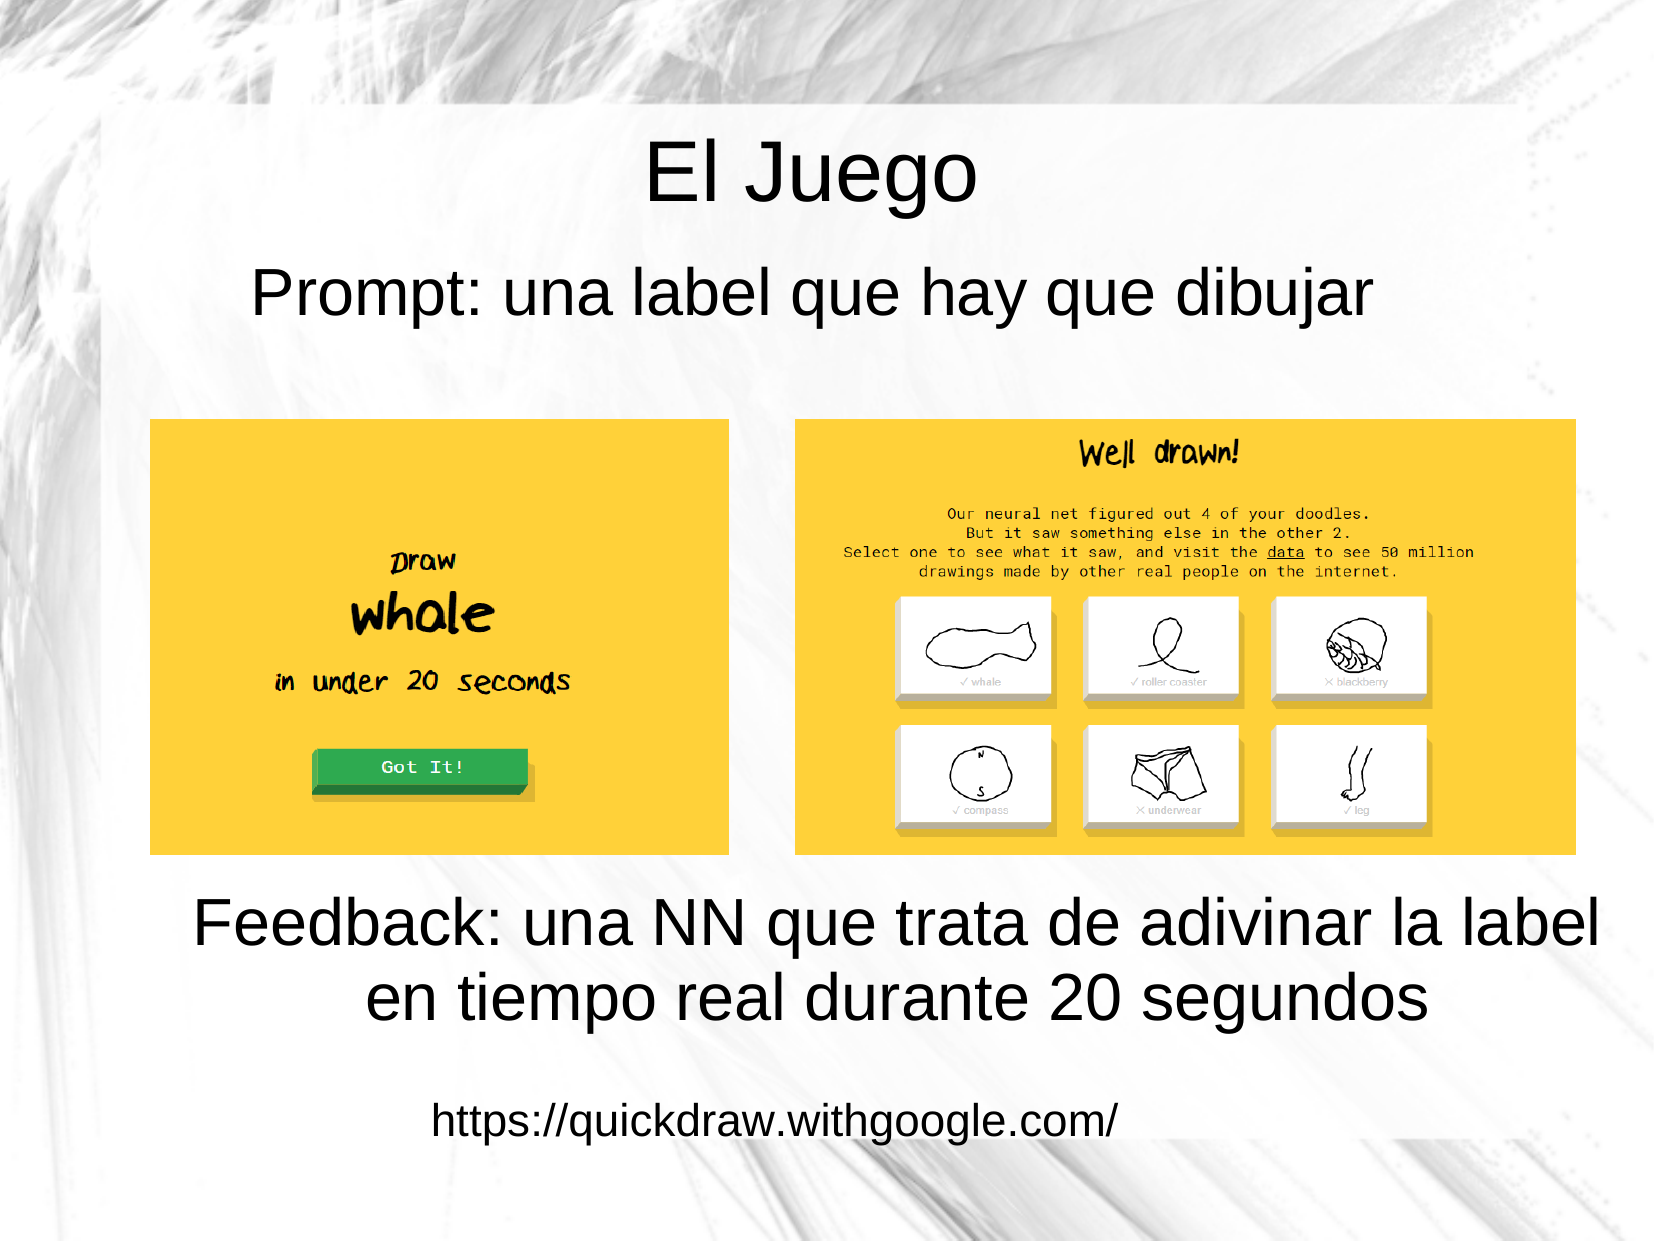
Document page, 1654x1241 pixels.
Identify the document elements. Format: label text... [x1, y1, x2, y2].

list https://quickdraw.withgoogle.com/ [360, 1095, 1571, 1241]
title El Juego [118, 87, 1506, 256]
list Feedback: una NN que trata de adivinar la label en tiempo real durante 20 segundos [105, 885, 1621, 1035]
picture [0, 0, 1654, 1241]
list Prompt: una label que hay que dibujar [180, 255, 1556, 376]
